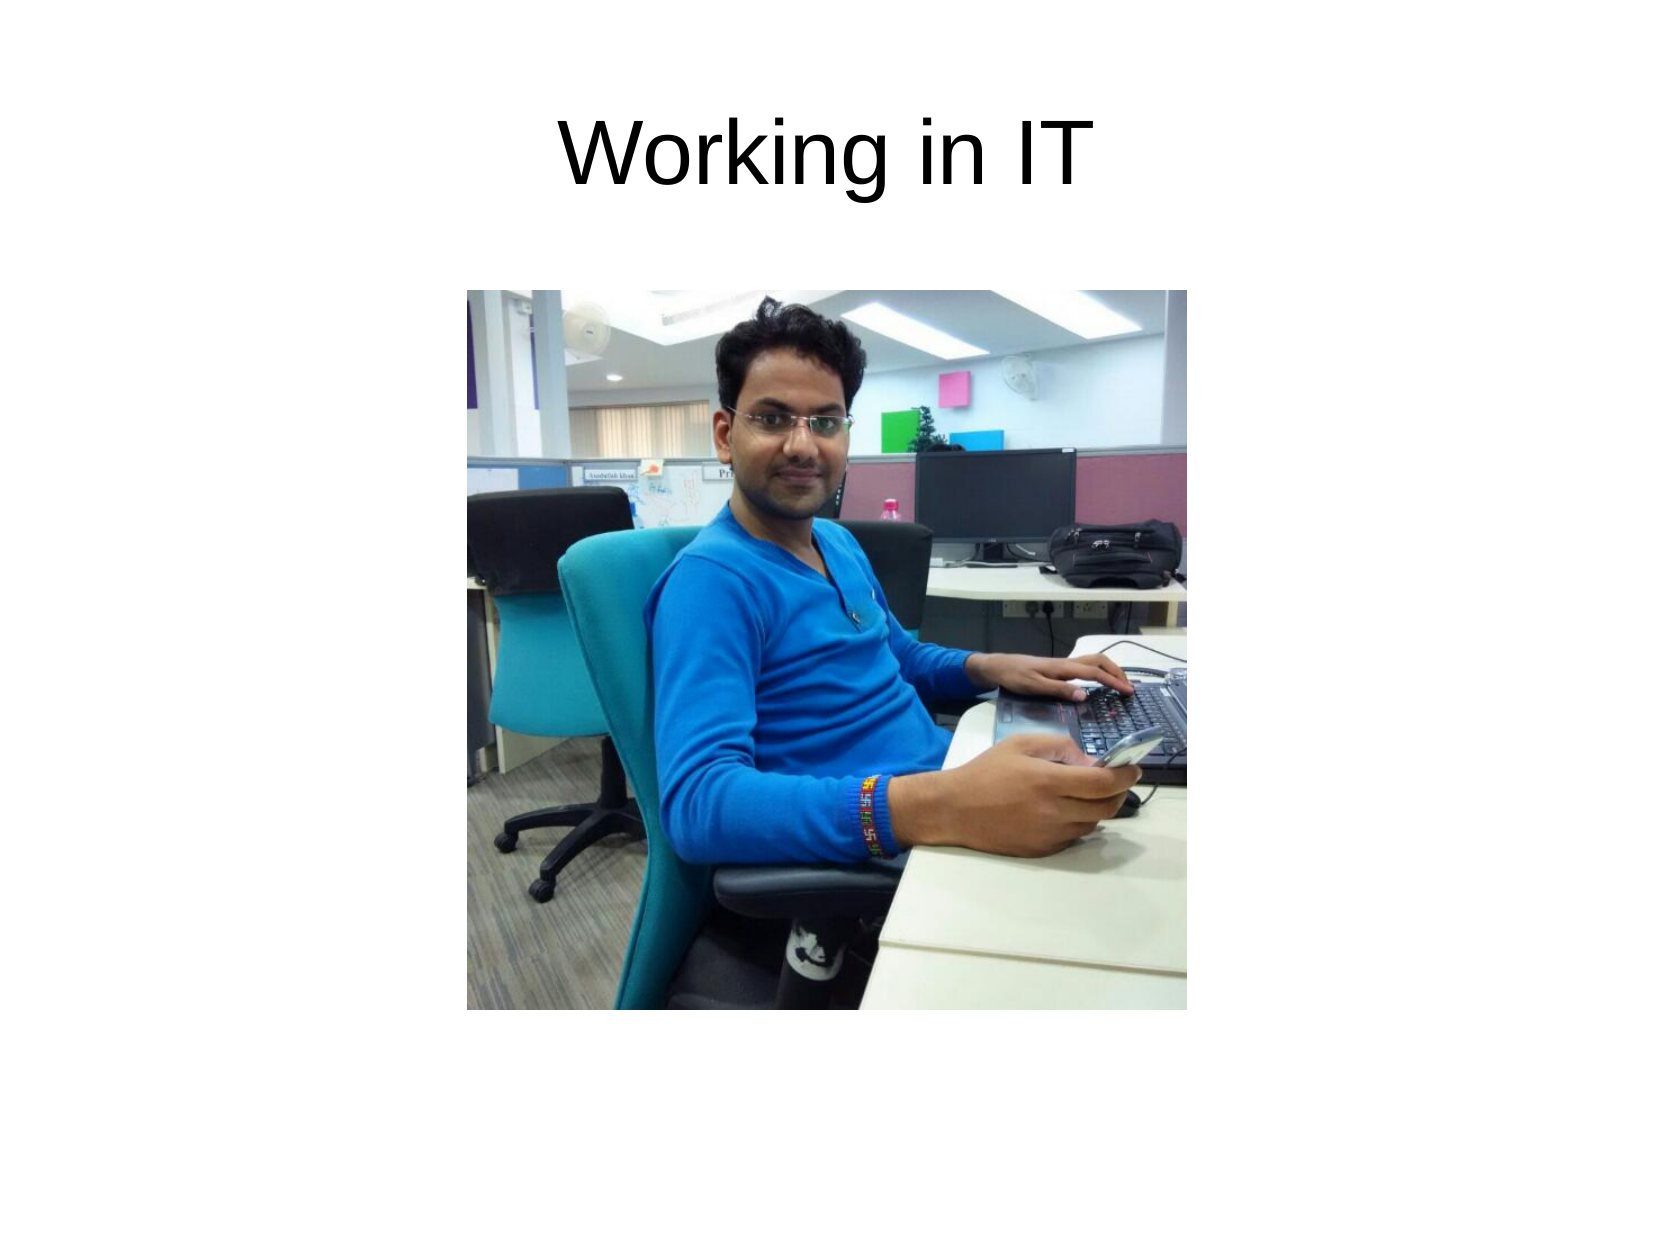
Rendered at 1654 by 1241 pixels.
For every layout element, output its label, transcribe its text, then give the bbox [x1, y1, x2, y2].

title Working in IT [82, 49, 1571, 257]
picture [467, 290, 1187, 1010]
